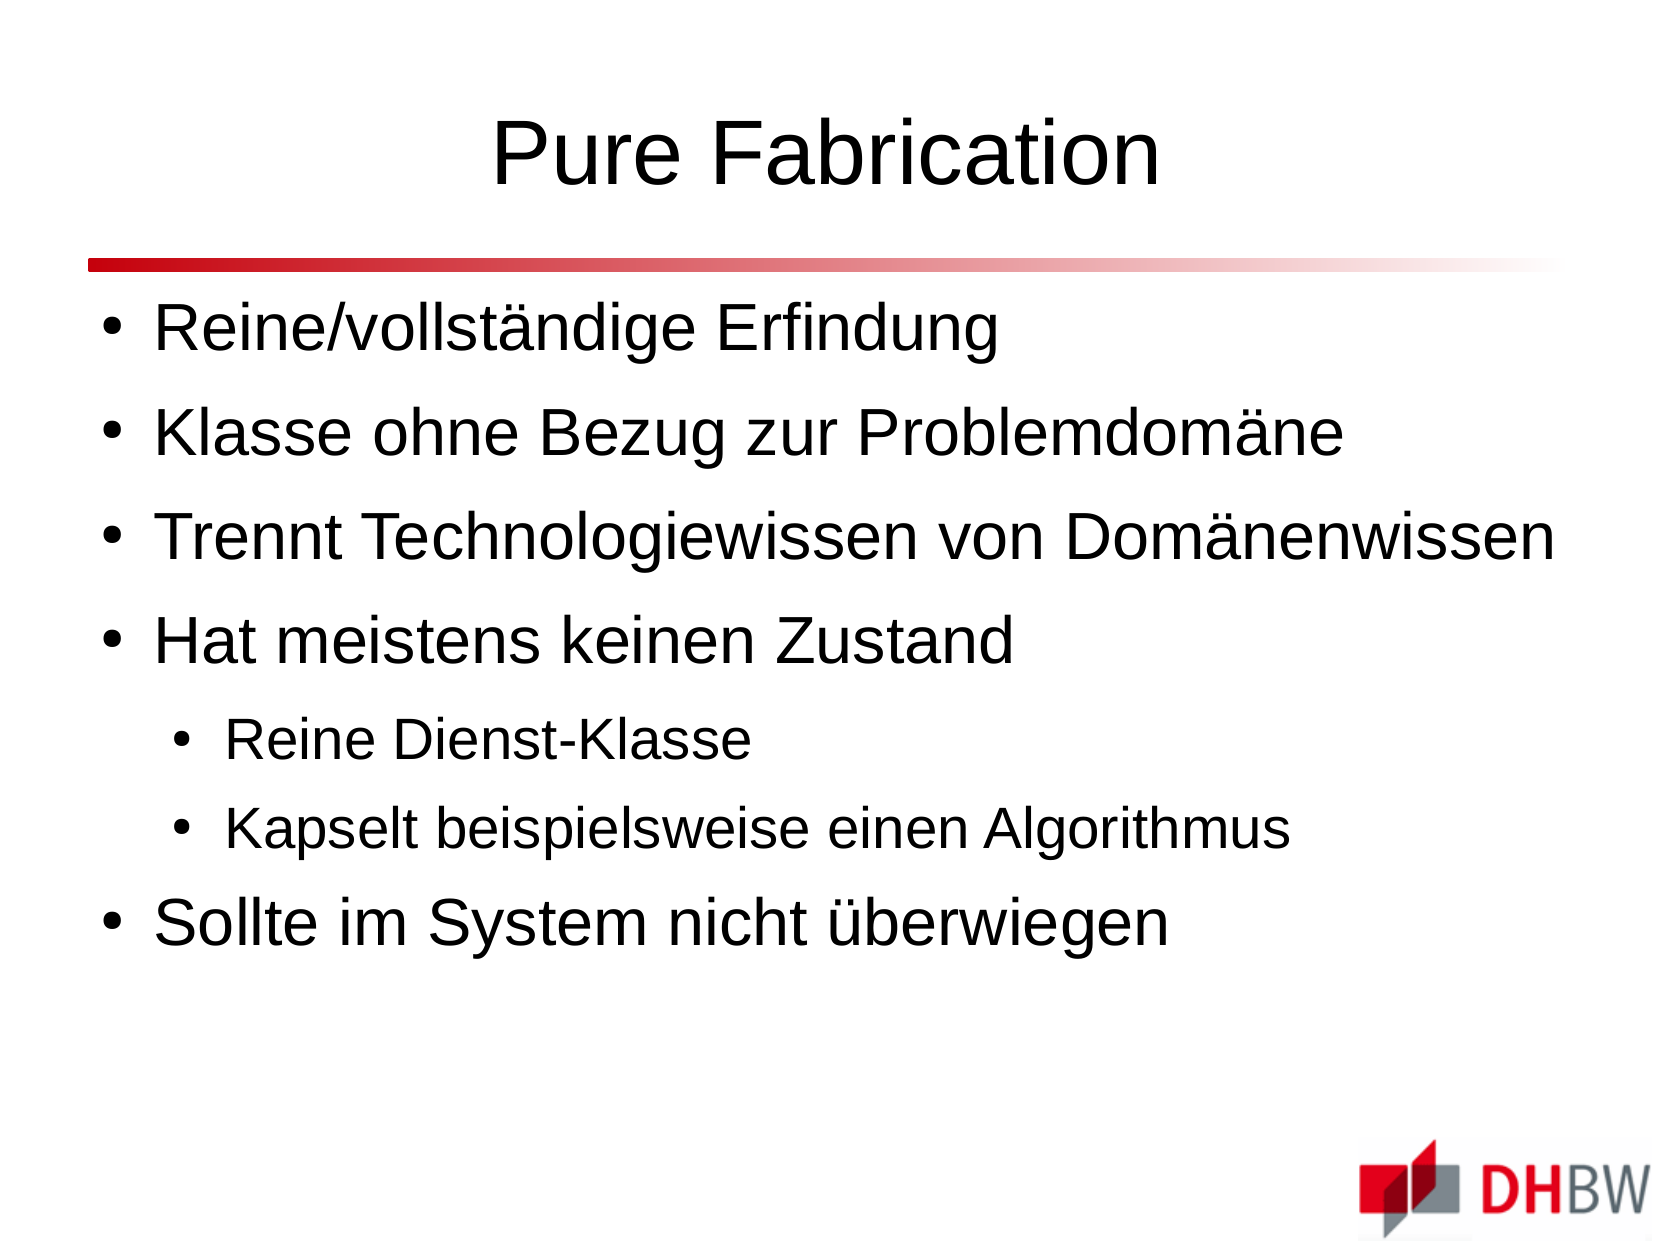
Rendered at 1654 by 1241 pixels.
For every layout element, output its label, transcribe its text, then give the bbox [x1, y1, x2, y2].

picture [1358, 1137, 1652, 1241]
title Pure Fabrication [82, 56, 1571, 250]
list Reine/vollständige Erfindung Klasse ohne Bezug zur Problemdomäne Trennt Technologiewissen von Domänenwissen Hat meistens keinen Zustand Reine Dienst-Klasse Kapselt beispielsweise einen Algorithmus Sollte im System nicht überwiegen [82, 290, 1571, 1094]
